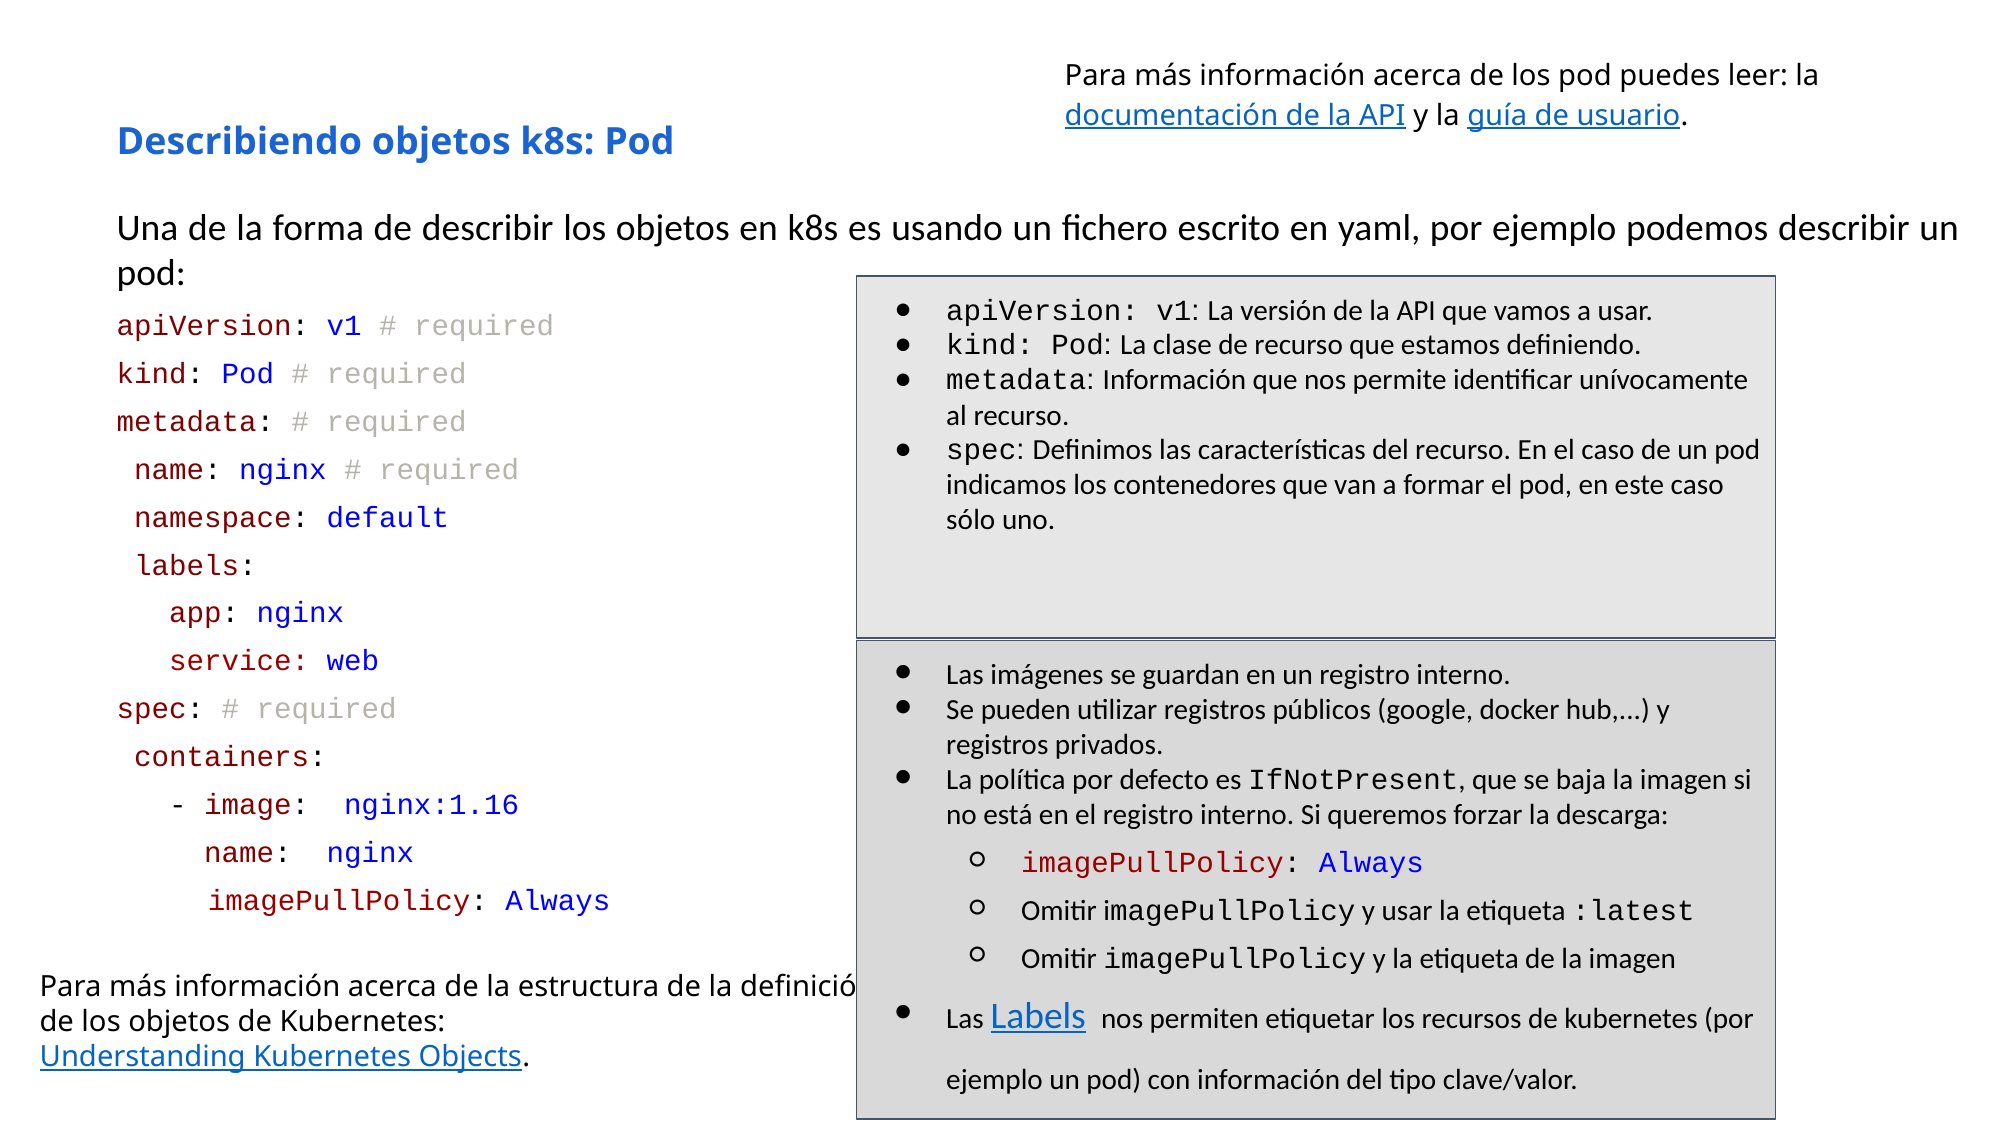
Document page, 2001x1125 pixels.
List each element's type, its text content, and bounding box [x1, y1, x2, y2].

text_box Una de la forma de describir los objetos en k8s es usando un fichero escrito en yaml, por ejemplo podemos describir un pod: apiVersion: v1 # required kind: Pod # required metadata: # required name: nginx # required namespace: default labels: app: nginx service: web spec: # required containers: - image: nginx:1.16 name: nginx imagePullPolicy: Always [101, 195, 1977, 901]
text_box Describiendo objetos k8s: Pod [101, 110, 912, 170]
text_box Para más información acerca de los pod puedes leer: la documentación de la API y la guía de usuario. [1049, 46, 1902, 130]
text_box apiVersion: v1: La versión de la API que vamos a usar. kind: Pod: La clase de recurso que estamos definiendo. metadata: Información que nos permite identificar unívocamente al recurso. spec: Definimos las características del recurso. En el caso de un pod indicamos los contenedores que van a formar el pod, en este caso sólo uno. [856, 275, 1776, 638]
text_box Las imágenes se guardan en un registro interno. Se pueden utilizar registros públicos (google, docker hub,...) y registros privados. La política por defecto es IfNotPresent, que se baja la imagen si no está en el registro interno. Si queremos forzar la descarga: imagePullPolicy: Always Omitir imagePullPolicy y usar la etiqueta :latest Omitir imagePullPolicy y la etiqueta de la imagen Las Labels nos permiten etiquetar los recursos de kubernetes (por ejemplo un pod) con información del tipo clave/valor. [856, 640, 1776, 1120]
text_box Para más información acerca de la estructura de la definición de los objetos de Kubernetes: Understanding Kubernetes Objects. [24, 952, 856, 1061]
